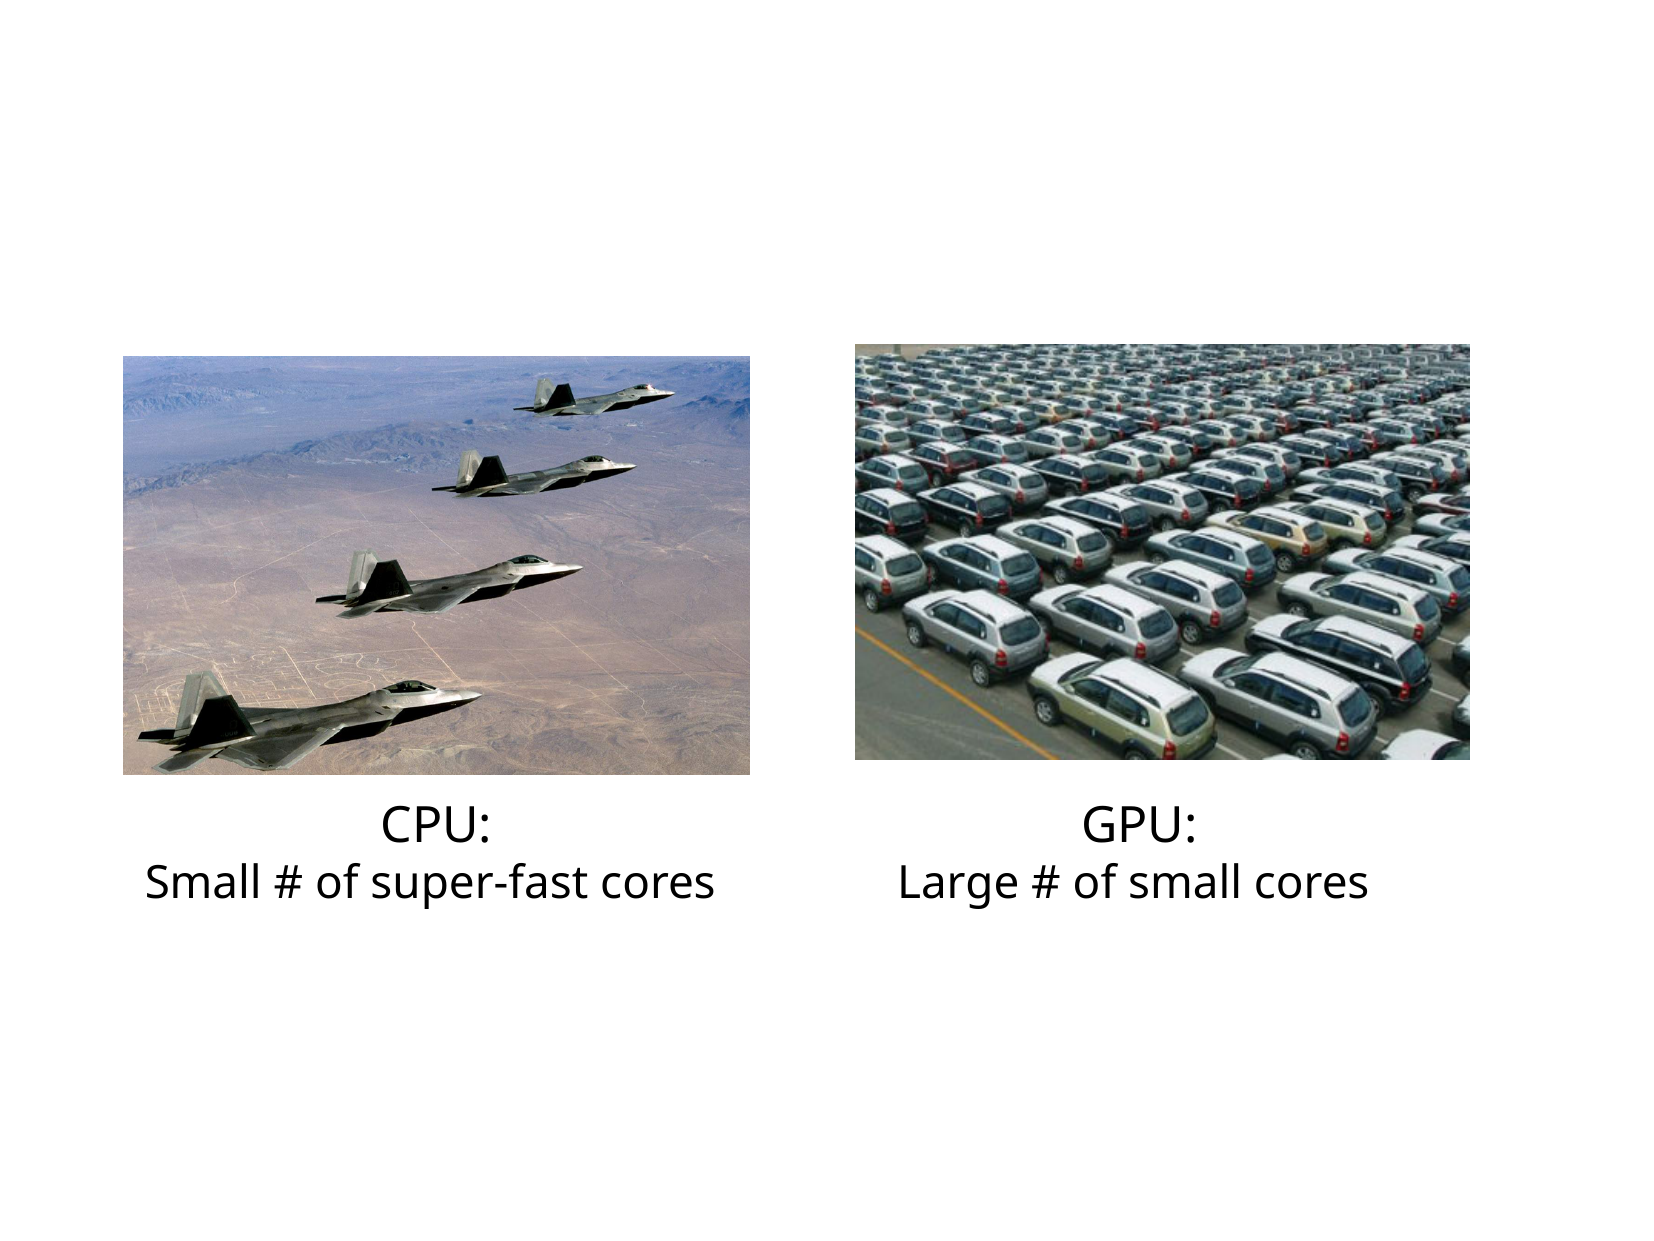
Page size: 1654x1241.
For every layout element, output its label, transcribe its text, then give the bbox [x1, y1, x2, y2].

picture [123, 356, 750, 775]
text_box GPU: Large # of small cores [808, 785, 1471, 916]
text_box CPU: Small # of super-fast cores [123, 785, 750, 916]
picture [855, 344, 1470, 760]
